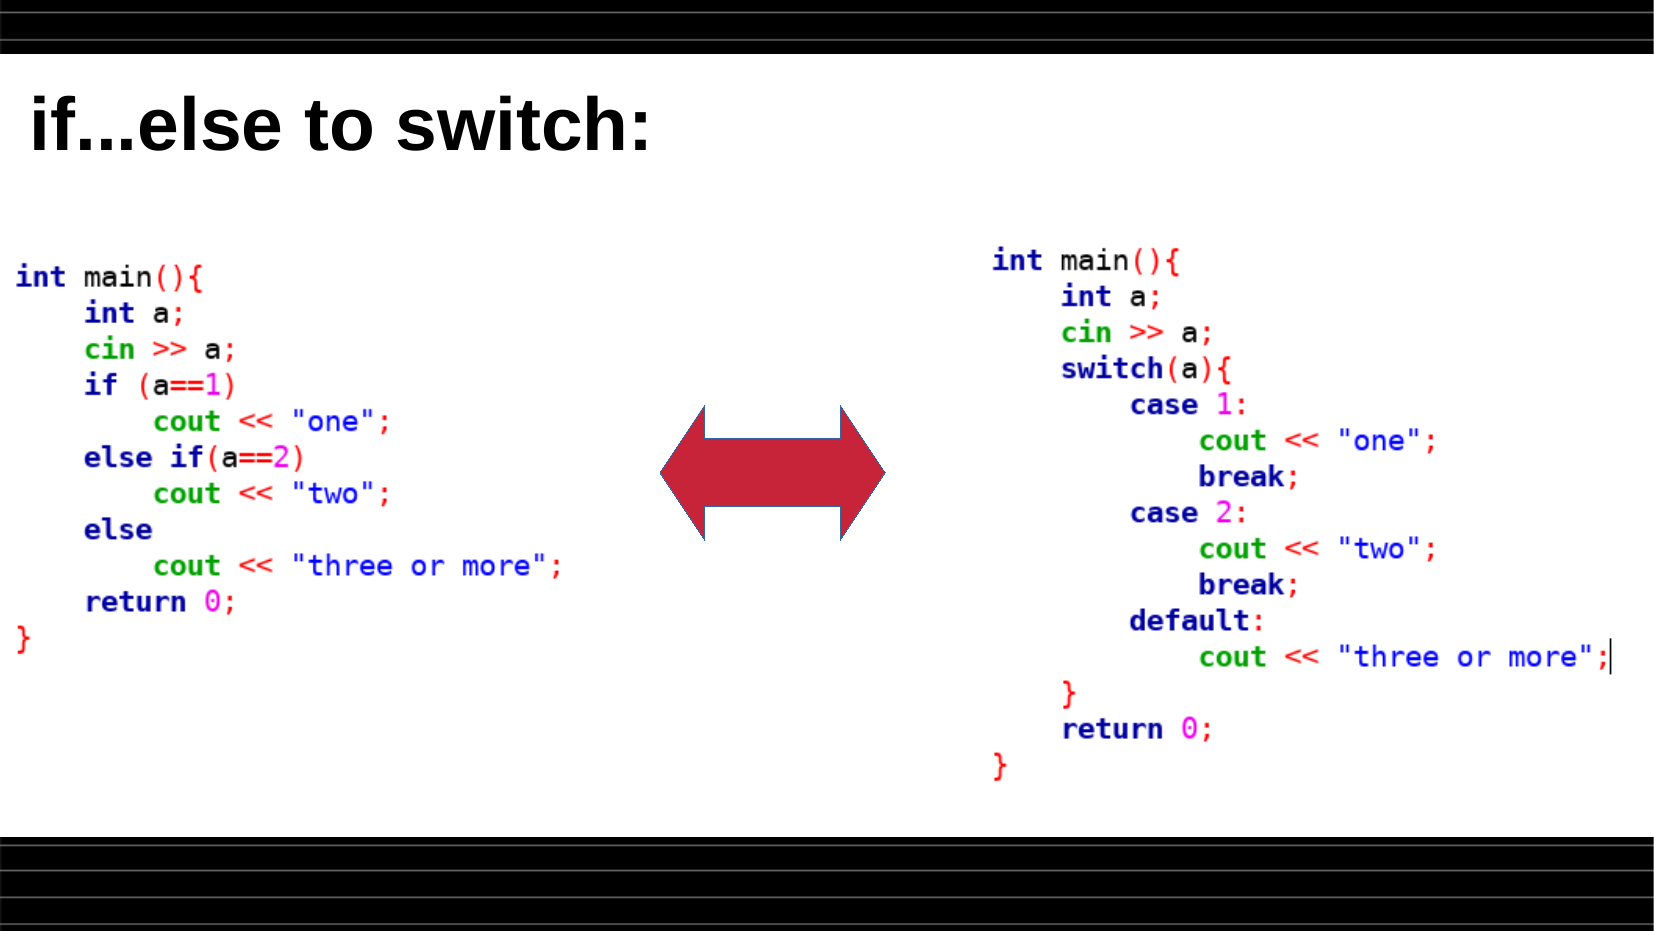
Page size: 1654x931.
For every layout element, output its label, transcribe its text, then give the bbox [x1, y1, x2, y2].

picture [0, 0, 1654, 54]
text_box if...else to switch: [15, 75, 1591, 174]
picture [15, 254, 565, 662]
picture [0, 837, 1654, 931]
text_box [660, 405, 886, 541]
picture [990, 239, 1621, 789]
